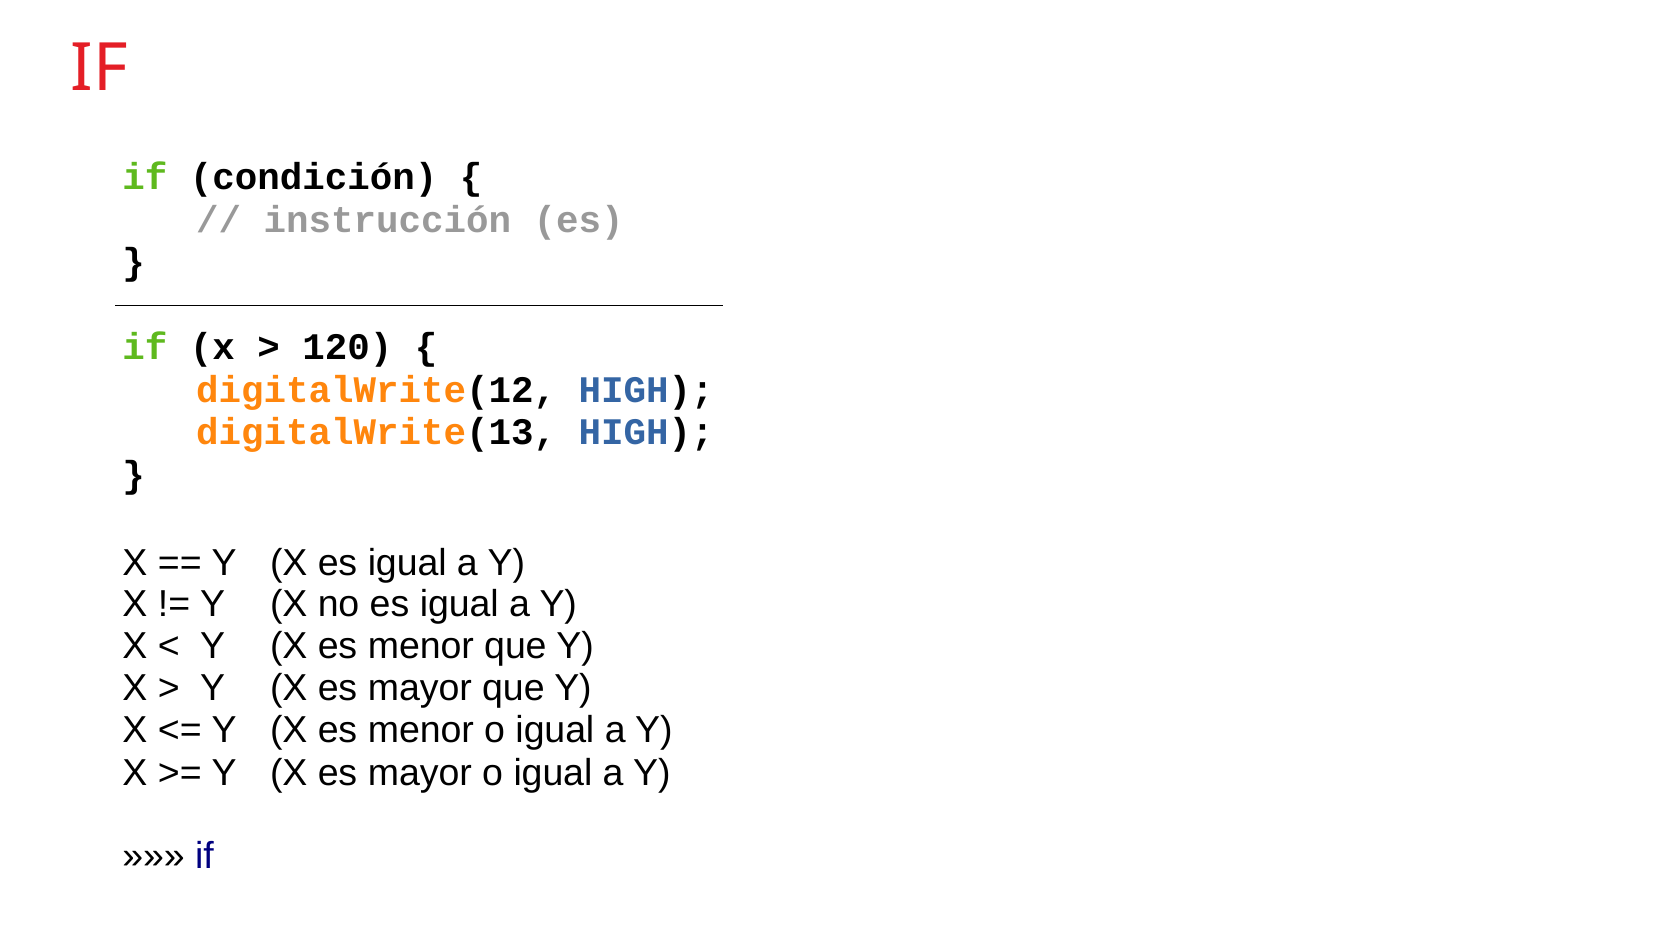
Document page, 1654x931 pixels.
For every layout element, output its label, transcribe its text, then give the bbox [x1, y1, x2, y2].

title IF [70, 11, 1347, 118]
text_box if (condición) { // instrucción (es) } if (x > 120) { digitalWrite(12, HIGH); digitalWrite(13, HIGH); } X == Y (X es igual a Y) X != Y (X no es igual a Y) X < Y (X es menor que Y) X > Y (X es mayor que Y) X <= Y (X es menor o igual a Y) X >= Y (X es mayor o igual a Y) »»» if [107, 150, 1546, 885]
